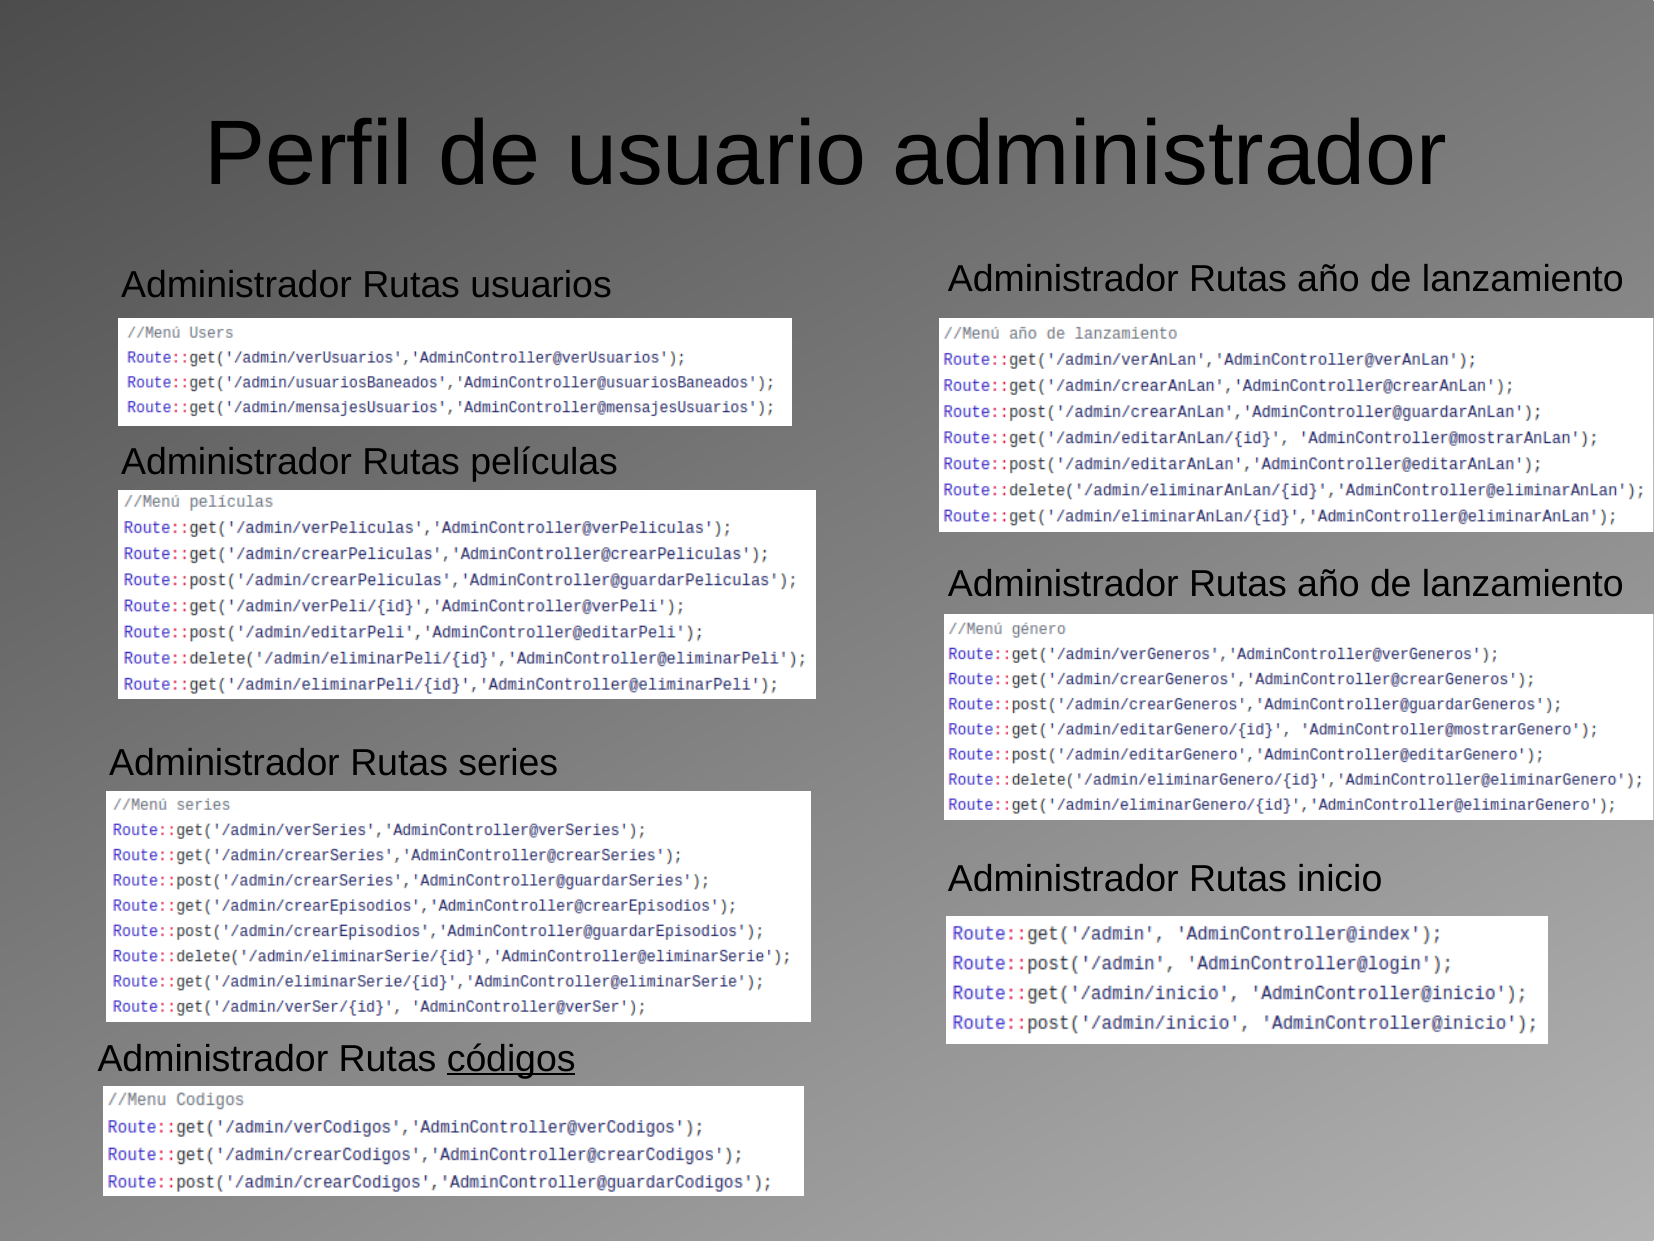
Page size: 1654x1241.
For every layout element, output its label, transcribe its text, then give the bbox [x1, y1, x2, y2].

text_box Administrador Rutas inicio [933, 850, 1654, 908]
text_box Administrador Rutas películas [106, 433, 827, 491]
text_box Administrador Rutas año de lanzamiento [933, 250, 1654, 308]
text_box Administrador Rutas series [94, 734, 815, 792]
text_box Administrador Rutas año de lanzamiento [933, 555, 1654, 612]
picture [118, 318, 792, 426]
picture [939, 318, 1654, 532]
title Perfil de usuario administrador [82, 49, 1571, 257]
picture [946, 916, 1548, 1044]
text_box Administrador Rutas códigos [82, 1029, 804, 1087]
text_box Administrador Rutas usuarios [106, 256, 827, 314]
picture [103, 1086, 804, 1196]
picture [944, 614, 1654, 820]
picture [106, 791, 811, 1022]
picture [118, 490, 816, 699]
